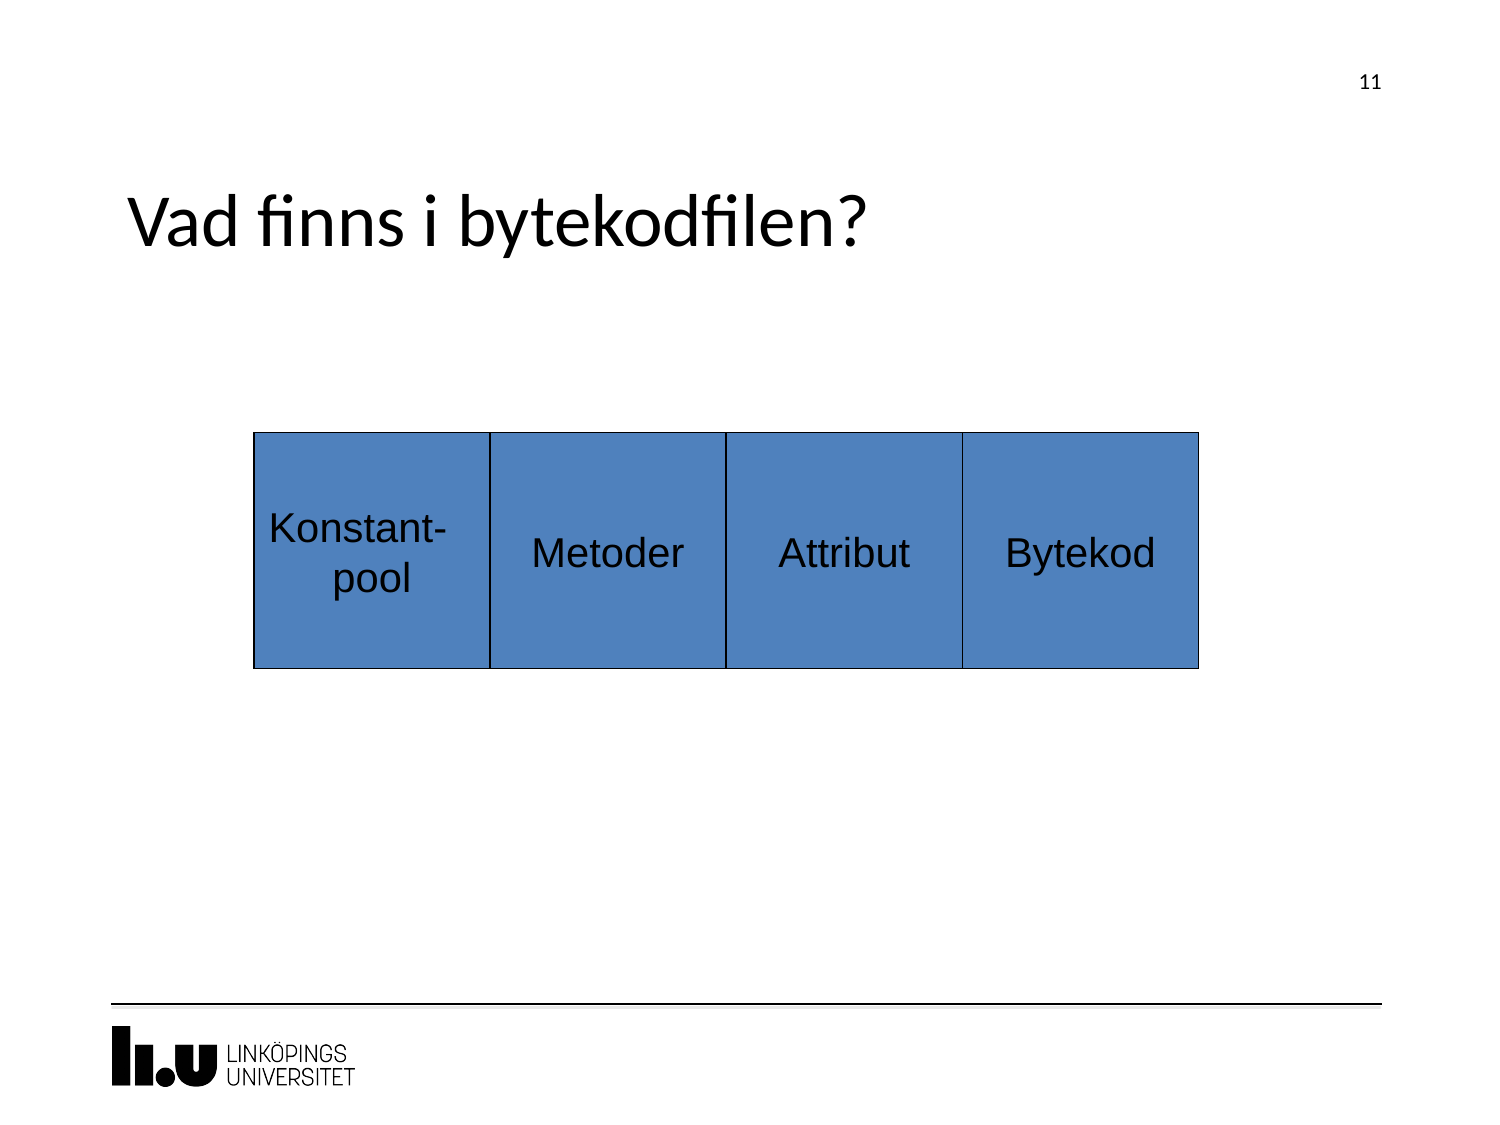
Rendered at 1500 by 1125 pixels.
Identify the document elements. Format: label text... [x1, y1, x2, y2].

text_box Konstant- pool [253, 432, 490, 669]
text_box Vad finns i bytekodfilen? [112, 163, 1382, 301]
text_box Attribut [726, 432, 963, 669]
picture [112, 1026, 355, 1087]
text_box <number> [1306, 59, 1397, 103]
text_box Metoder [490, 432, 726, 669]
text_box Bytekod [963, 432, 1199, 669]
